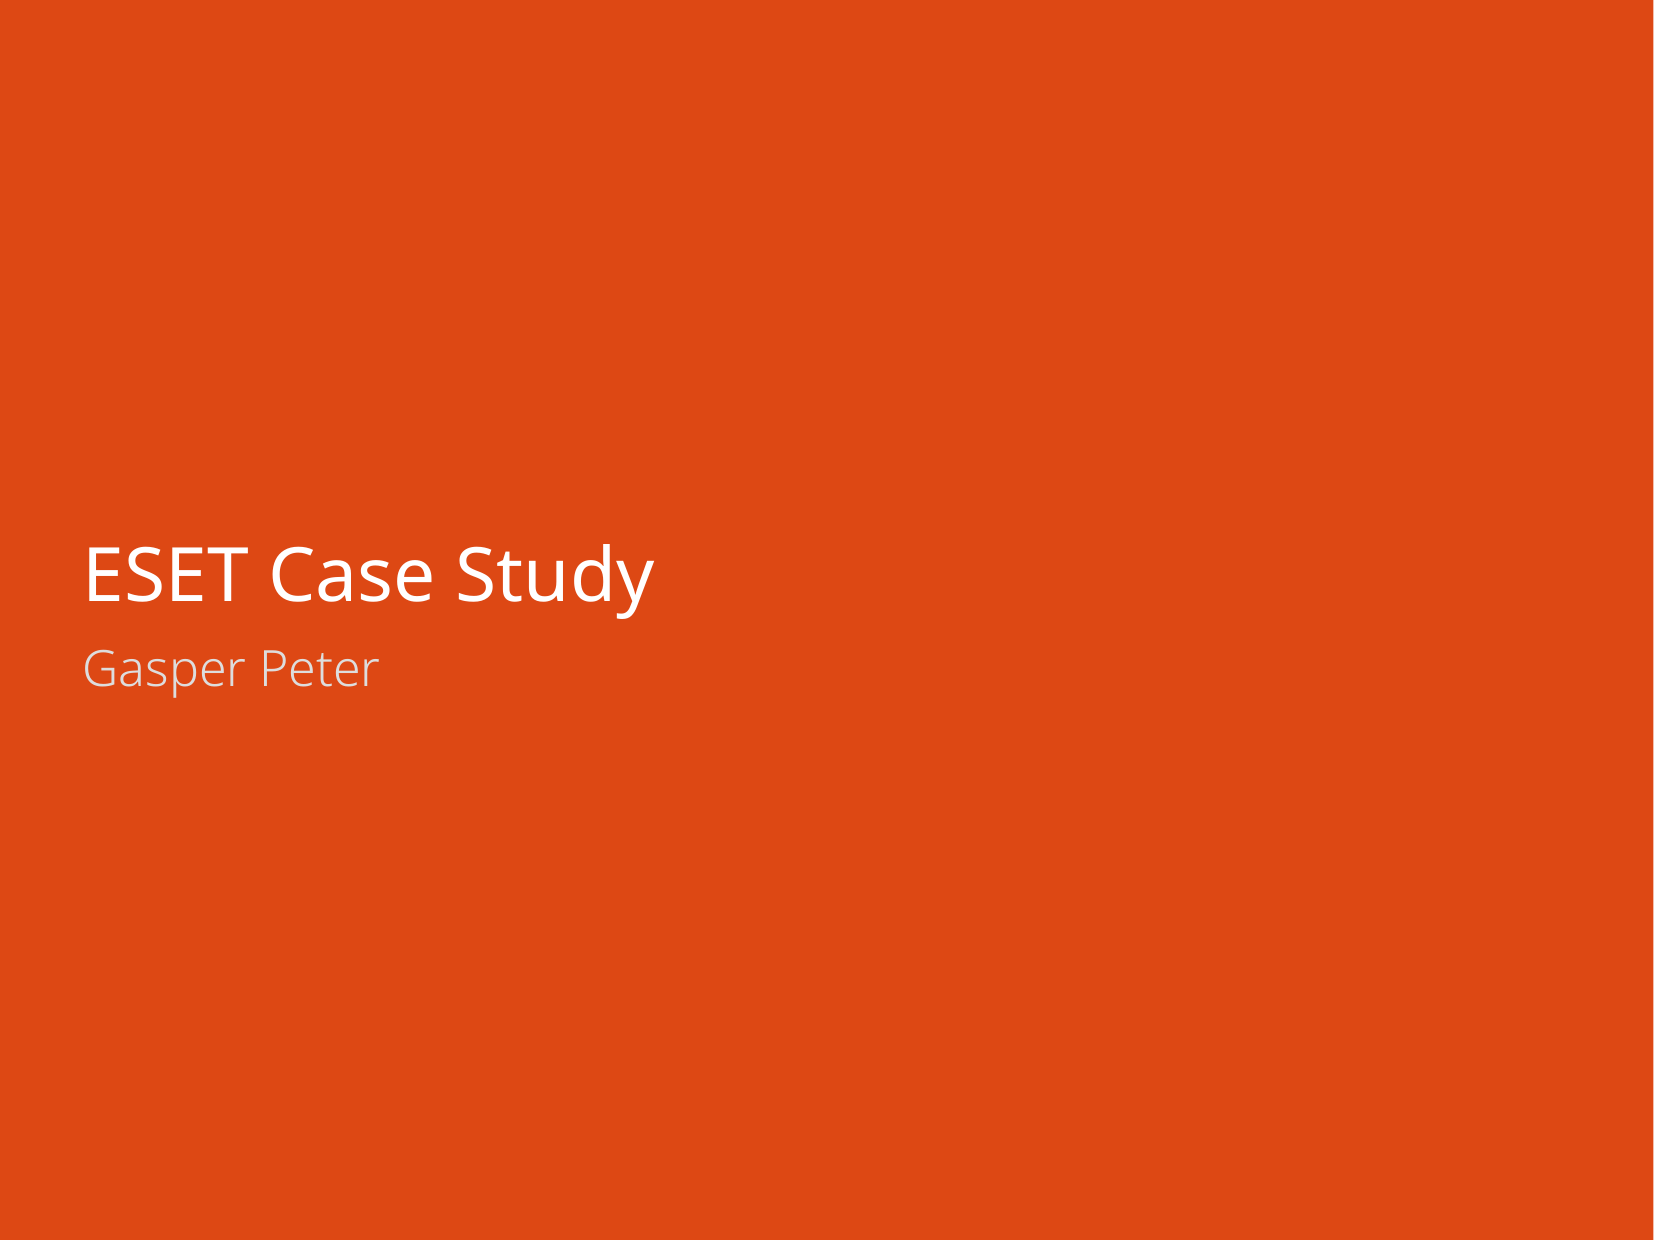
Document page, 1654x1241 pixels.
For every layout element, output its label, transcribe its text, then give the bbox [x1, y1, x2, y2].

subtitle Gasper Peter [82, 625, 1571, 709]
title ESET Case Study [82, 519, 1571, 625]
